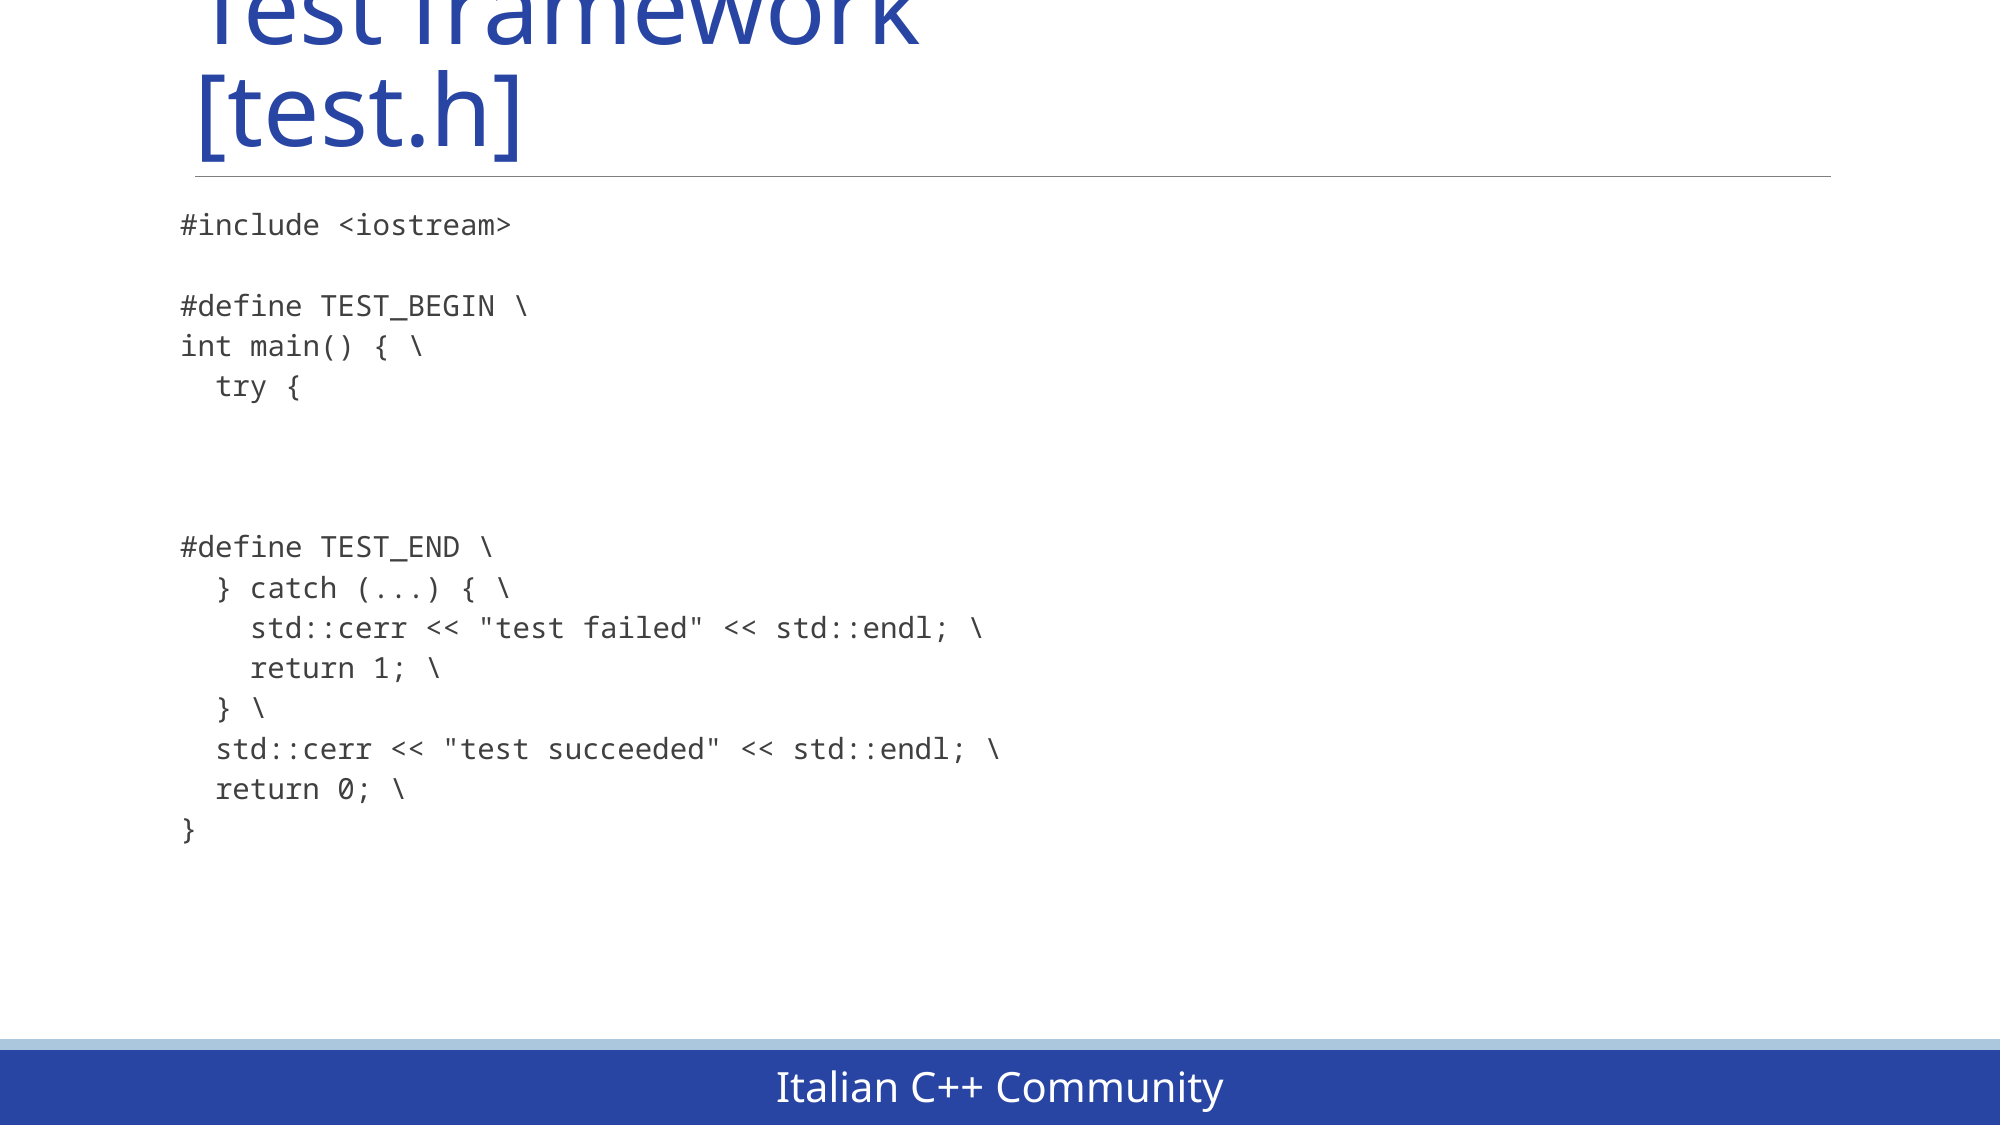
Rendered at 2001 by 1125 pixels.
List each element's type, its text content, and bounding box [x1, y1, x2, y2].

list #include <iostream> #define TEST_BEGIN \ int main() { \ try { #define TEST_END \ } catch (...) { \ std::cerr << "test failed" << std::endl; \ return 1; \ } \ std::cerr << "test succeeded" << std::endl; \ return 0; \ } [179, 202, 1949, 1011]
title Test framework [test.h] [179, 2, 1830, 175]
